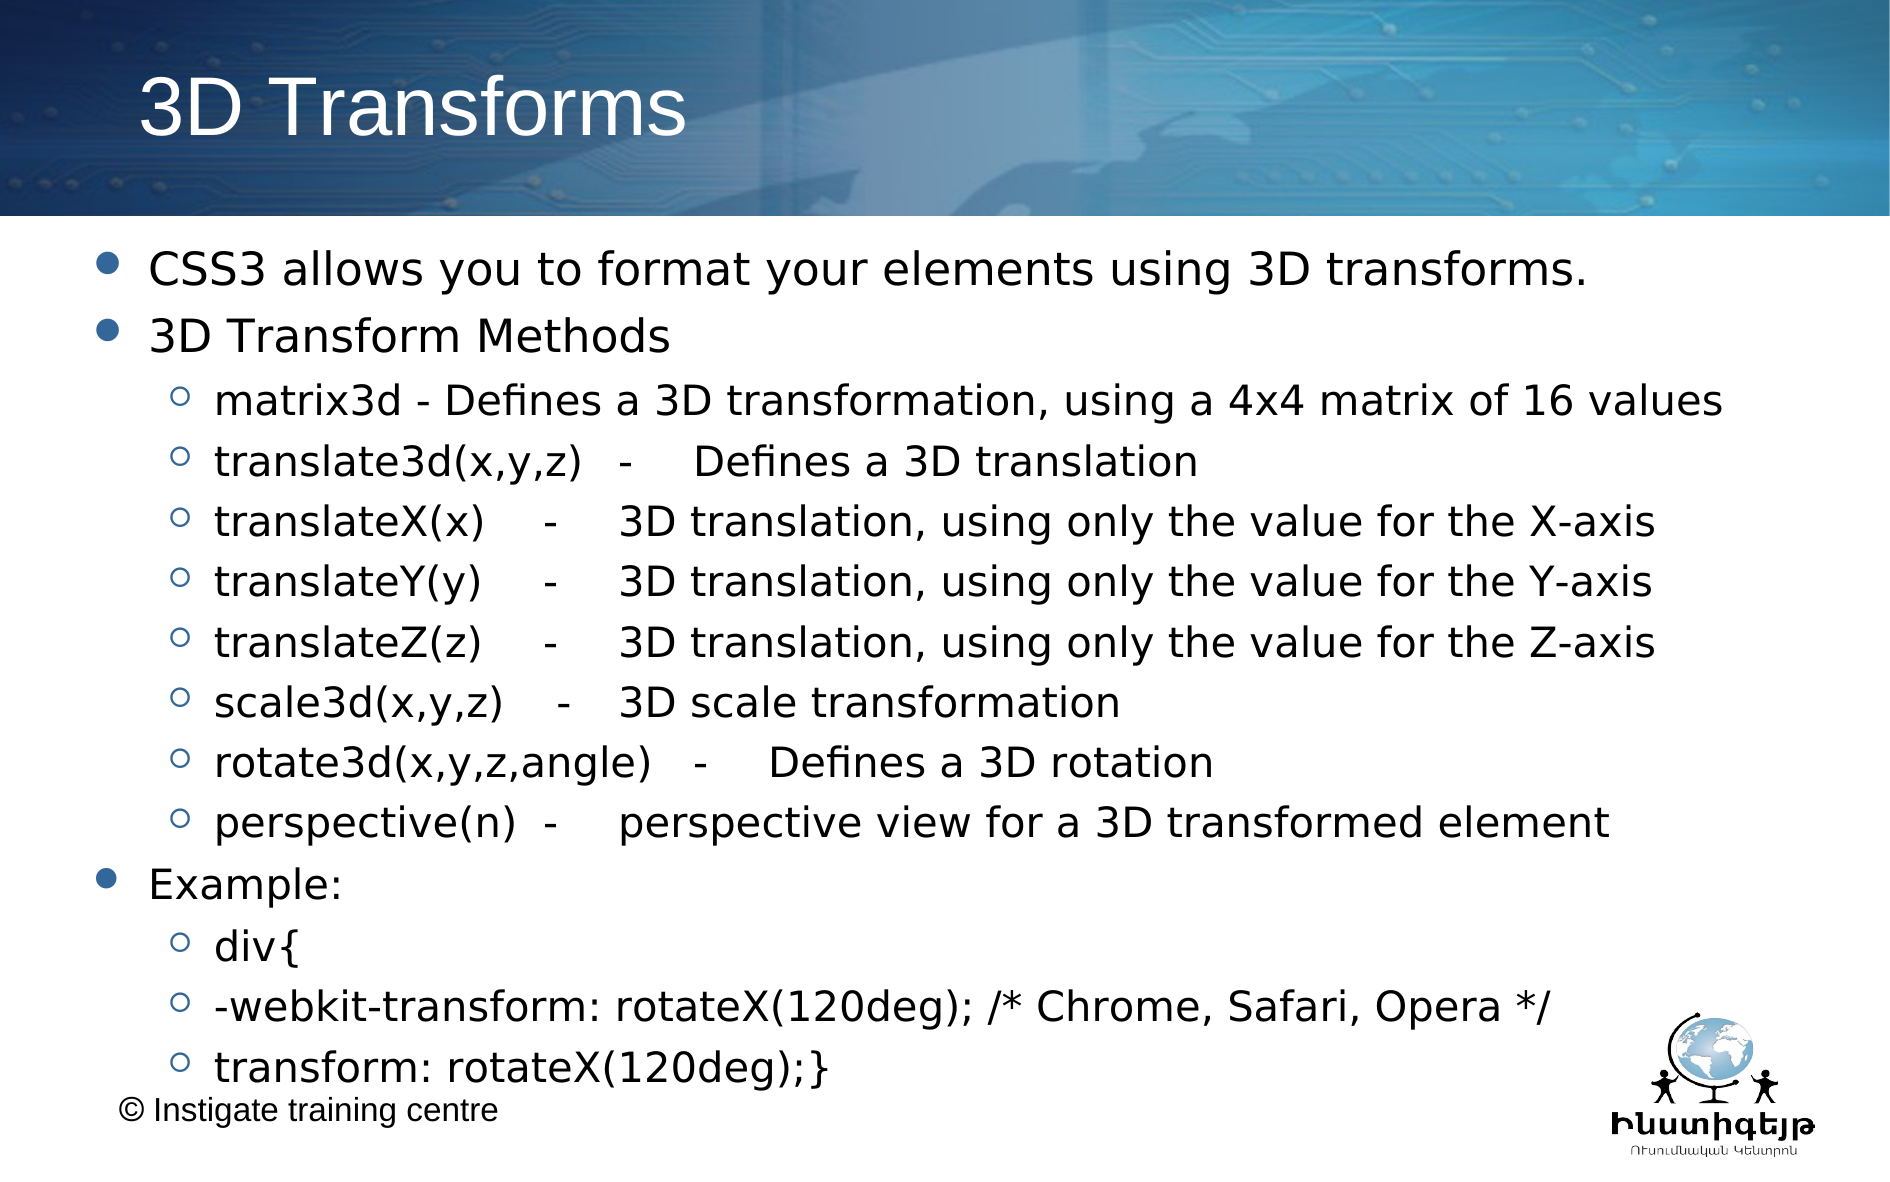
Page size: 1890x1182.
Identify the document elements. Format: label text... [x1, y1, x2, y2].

picture [1612, 1012, 1815, 1157]
picture [0, 0, 1890, 216]
text_box 3D Transforms [138, 82, 1801, 87]
list CSS3 allows you to format your elements using 3D transforms. 3D Transform Methods matrix3d - Defines a 3D transformation, using a 4x4 matrix of 16 values translate3d(x,y,z) - Defines a 3D translation translateX(x) - 3D translation, using only the value for the X-axis translateY(y) - 3D translation, using only the value for the Y-axis translateZ(z) - 3D translation, using only the value for the Z-axis scale3d(x,y,z) - 3D scale transformation rotate3d(x,y,z,angle) - Defines a 3D rotation perspective(n) - perspective view for a 3D transformed element Example: div{ -webkit-transform: rotateX(120deg); /* Chrome, Safari, Opera */ transform: rotateX(120deg);} [93, 247, 1783, 278]
